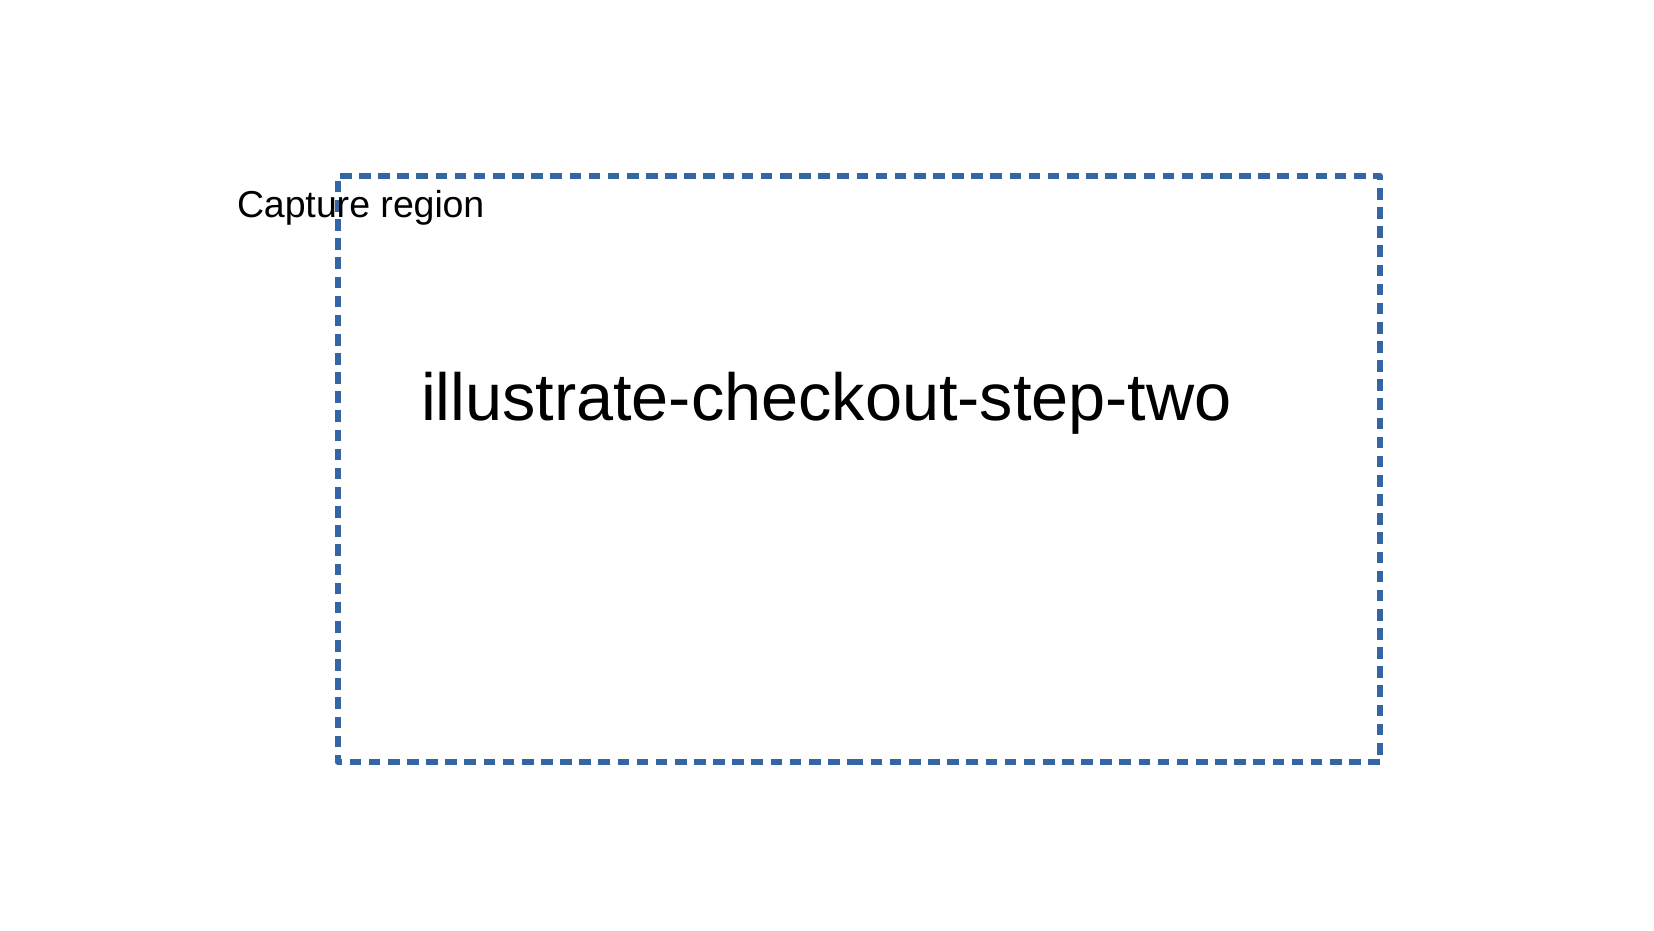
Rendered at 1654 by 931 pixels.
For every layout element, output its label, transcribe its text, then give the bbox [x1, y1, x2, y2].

text_box Capture region [222, 175, 500, 233]
subtitle illustrate-checkout-step-two [82, 37, 1571, 757]
